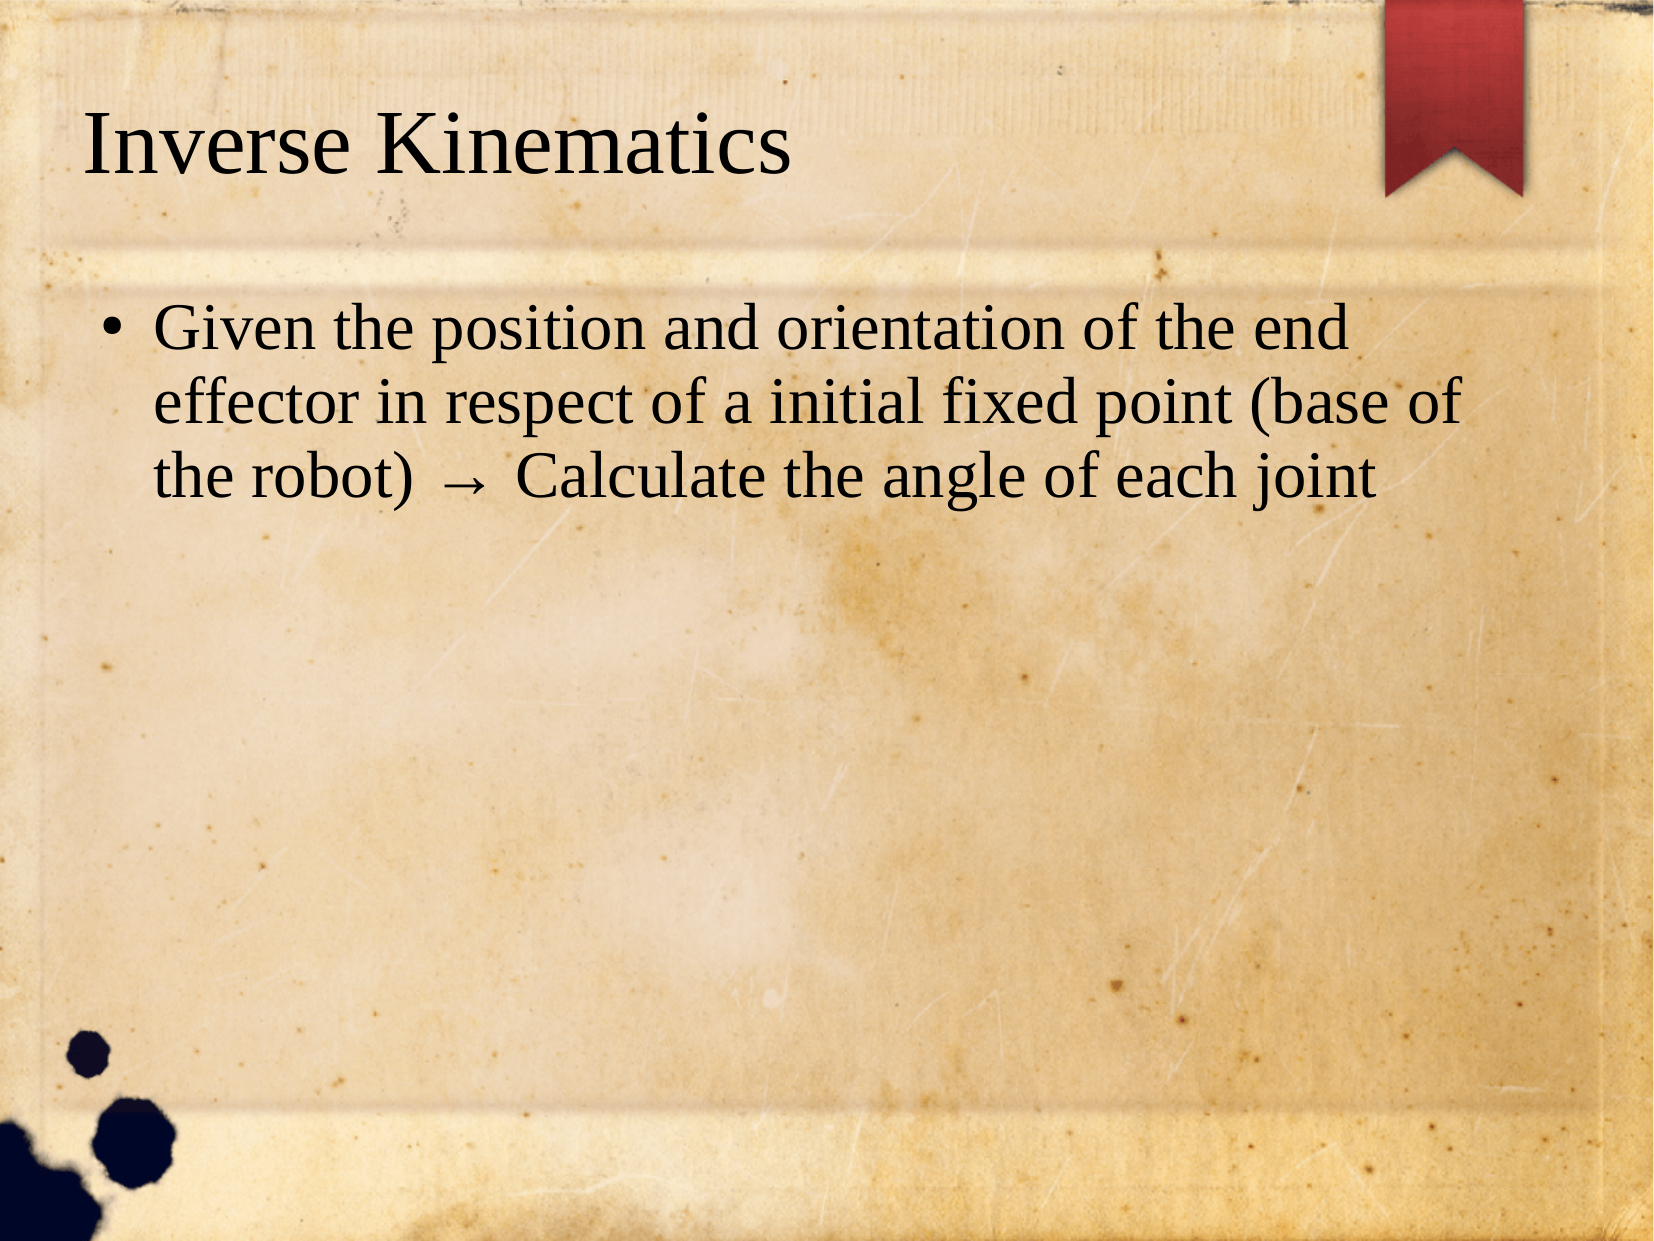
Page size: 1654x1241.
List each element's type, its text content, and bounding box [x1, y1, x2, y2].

picture [0, 0, 1654, 1241]
list Given the position and orientation of the end effector in respect of a initial fixed point (base of the robot) → Calculate the angle of each joint [82, 290, 1538, 1010]
title Inverse Kinematics [82, 49, 1347, 237]
